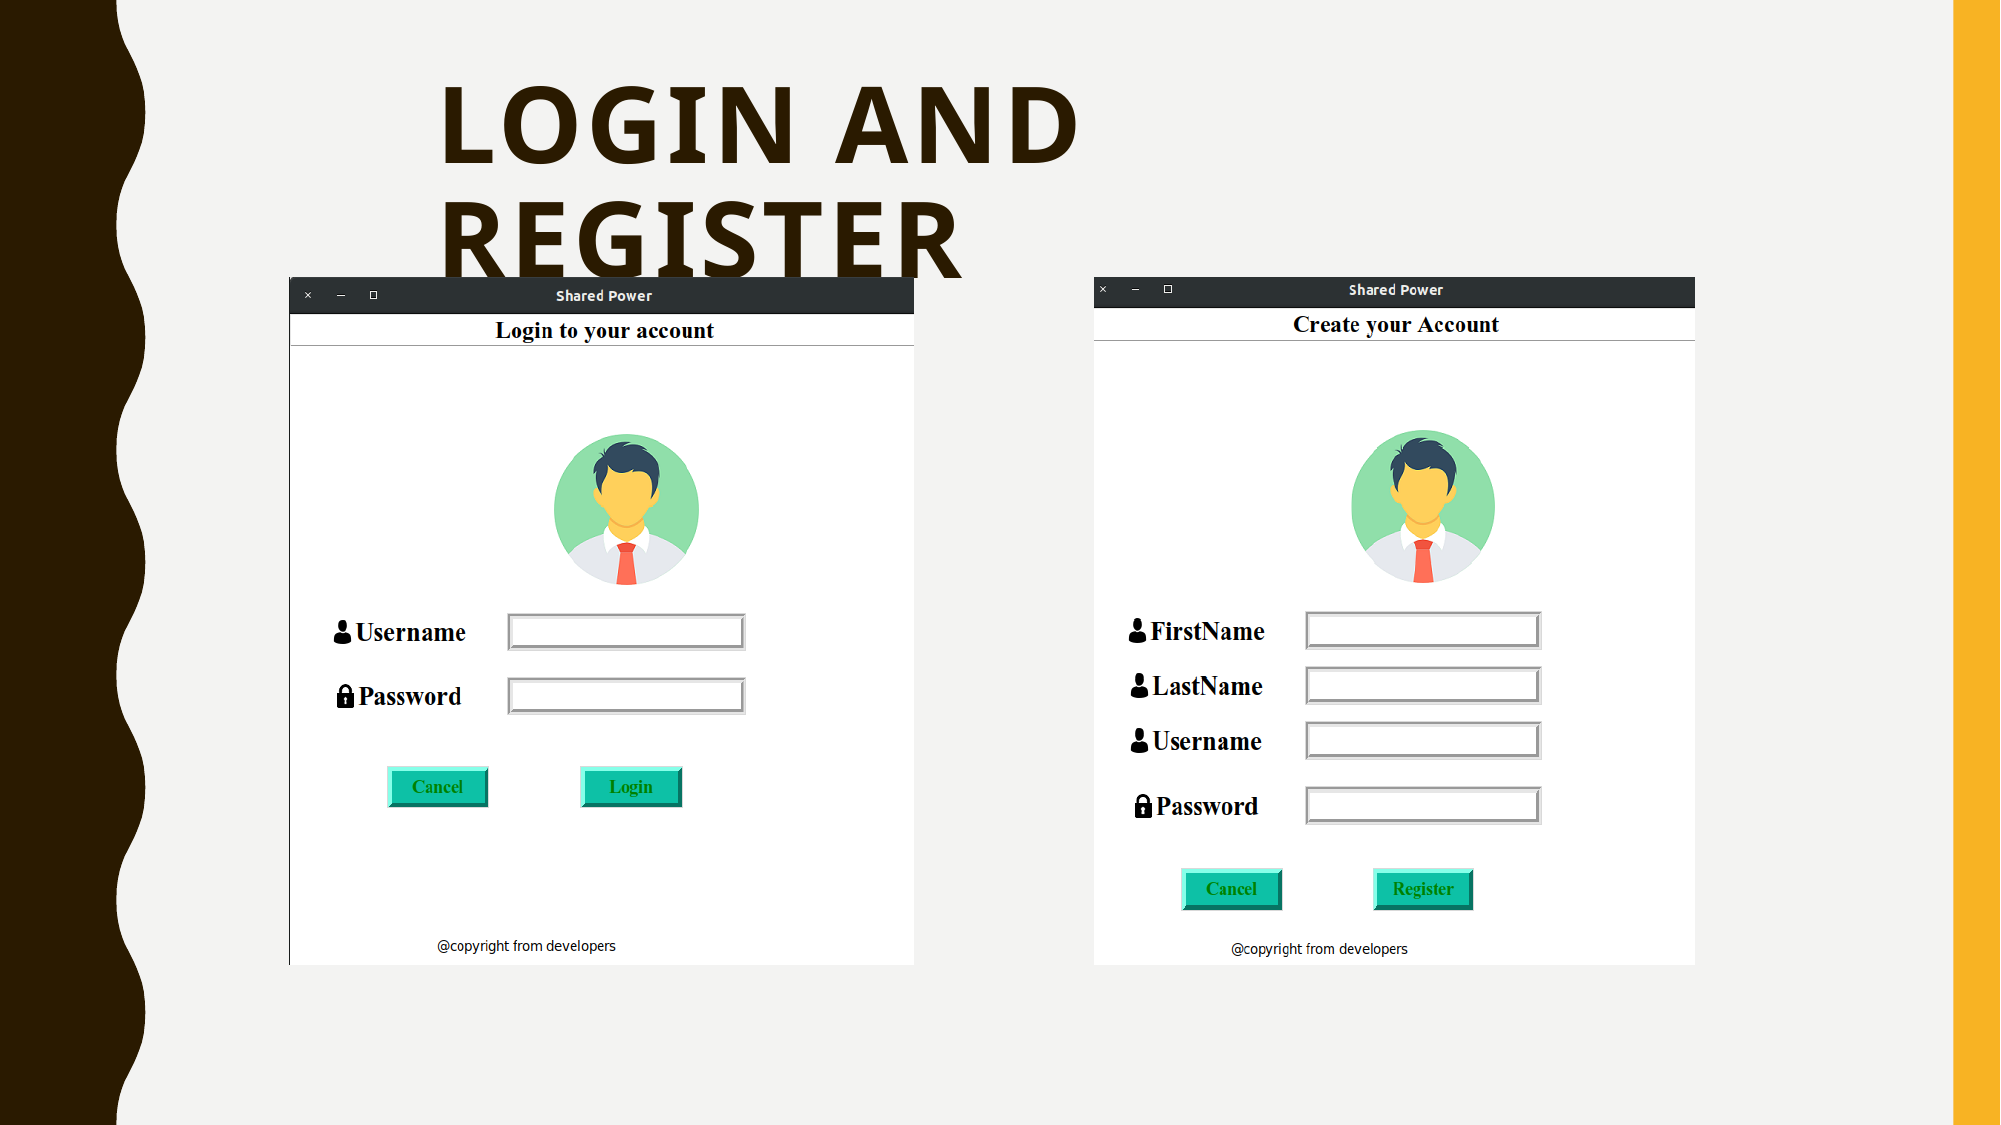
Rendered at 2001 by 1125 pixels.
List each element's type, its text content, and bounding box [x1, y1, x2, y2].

picture [289, 277, 914, 965]
picture [1094, 277, 1695, 965]
title Login and Register [421, 64, 1562, 309]
